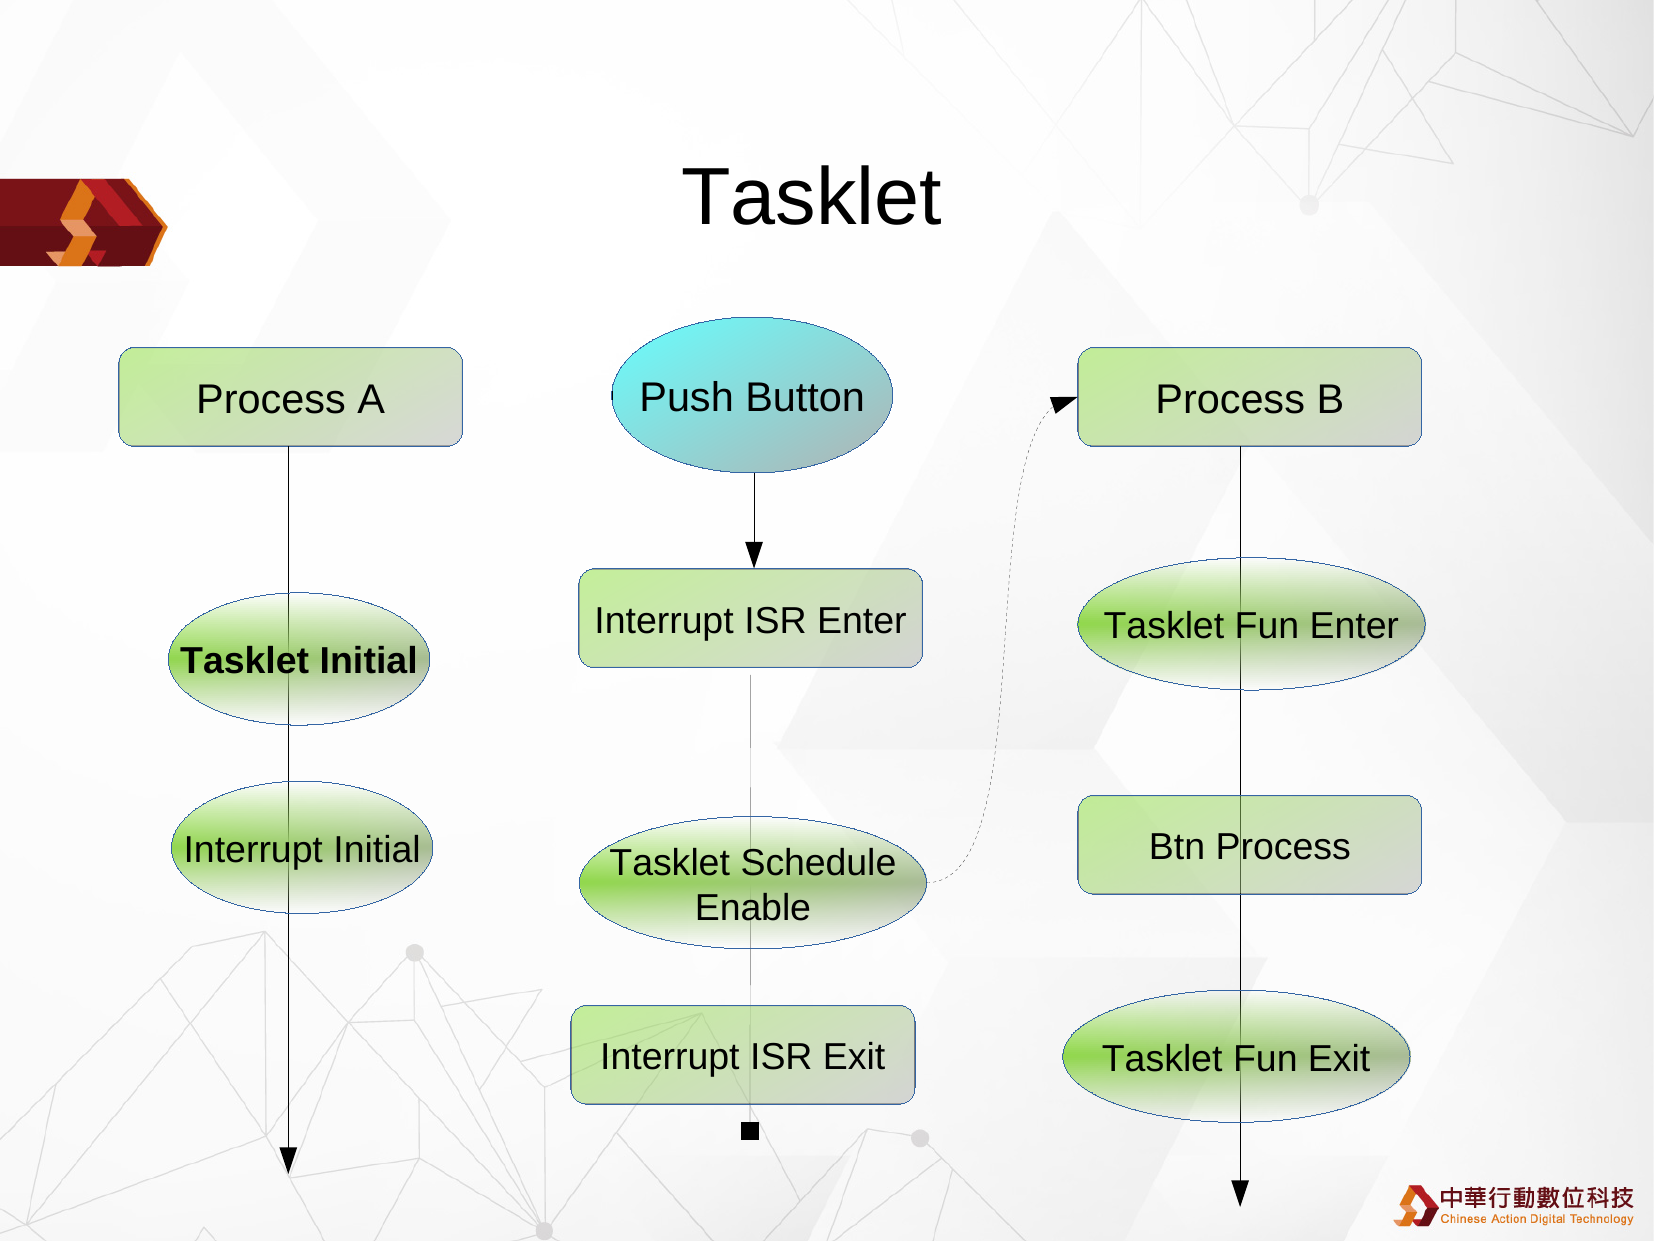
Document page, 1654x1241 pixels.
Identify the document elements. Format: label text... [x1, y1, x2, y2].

text_box Btn Process [1077, 795, 1422, 895]
picture [0, 0, 1654, 1241]
text_box Tasklet Fun Exit [1062, 990, 1411, 1123]
text_box Process B [1077, 347, 1422, 447]
text_box Interrupt ISR Enter [578, 568, 923, 668]
text_box Tasklet Initial [168, 592, 430, 726]
text_box Tasklet Fun Enter [1077, 557, 1426, 691]
text_box Interrupt ISR Exit [570, 1005, 916, 1105]
text_box Tasklet Schedule Enable [579, 816, 927, 949]
text_box Push Button [611, 317, 893, 473]
text_box Process A [118, 347, 463, 447]
title Tasklet [118, 112, 1506, 281]
text_box Interrupt Initial [171, 781, 433, 914]
